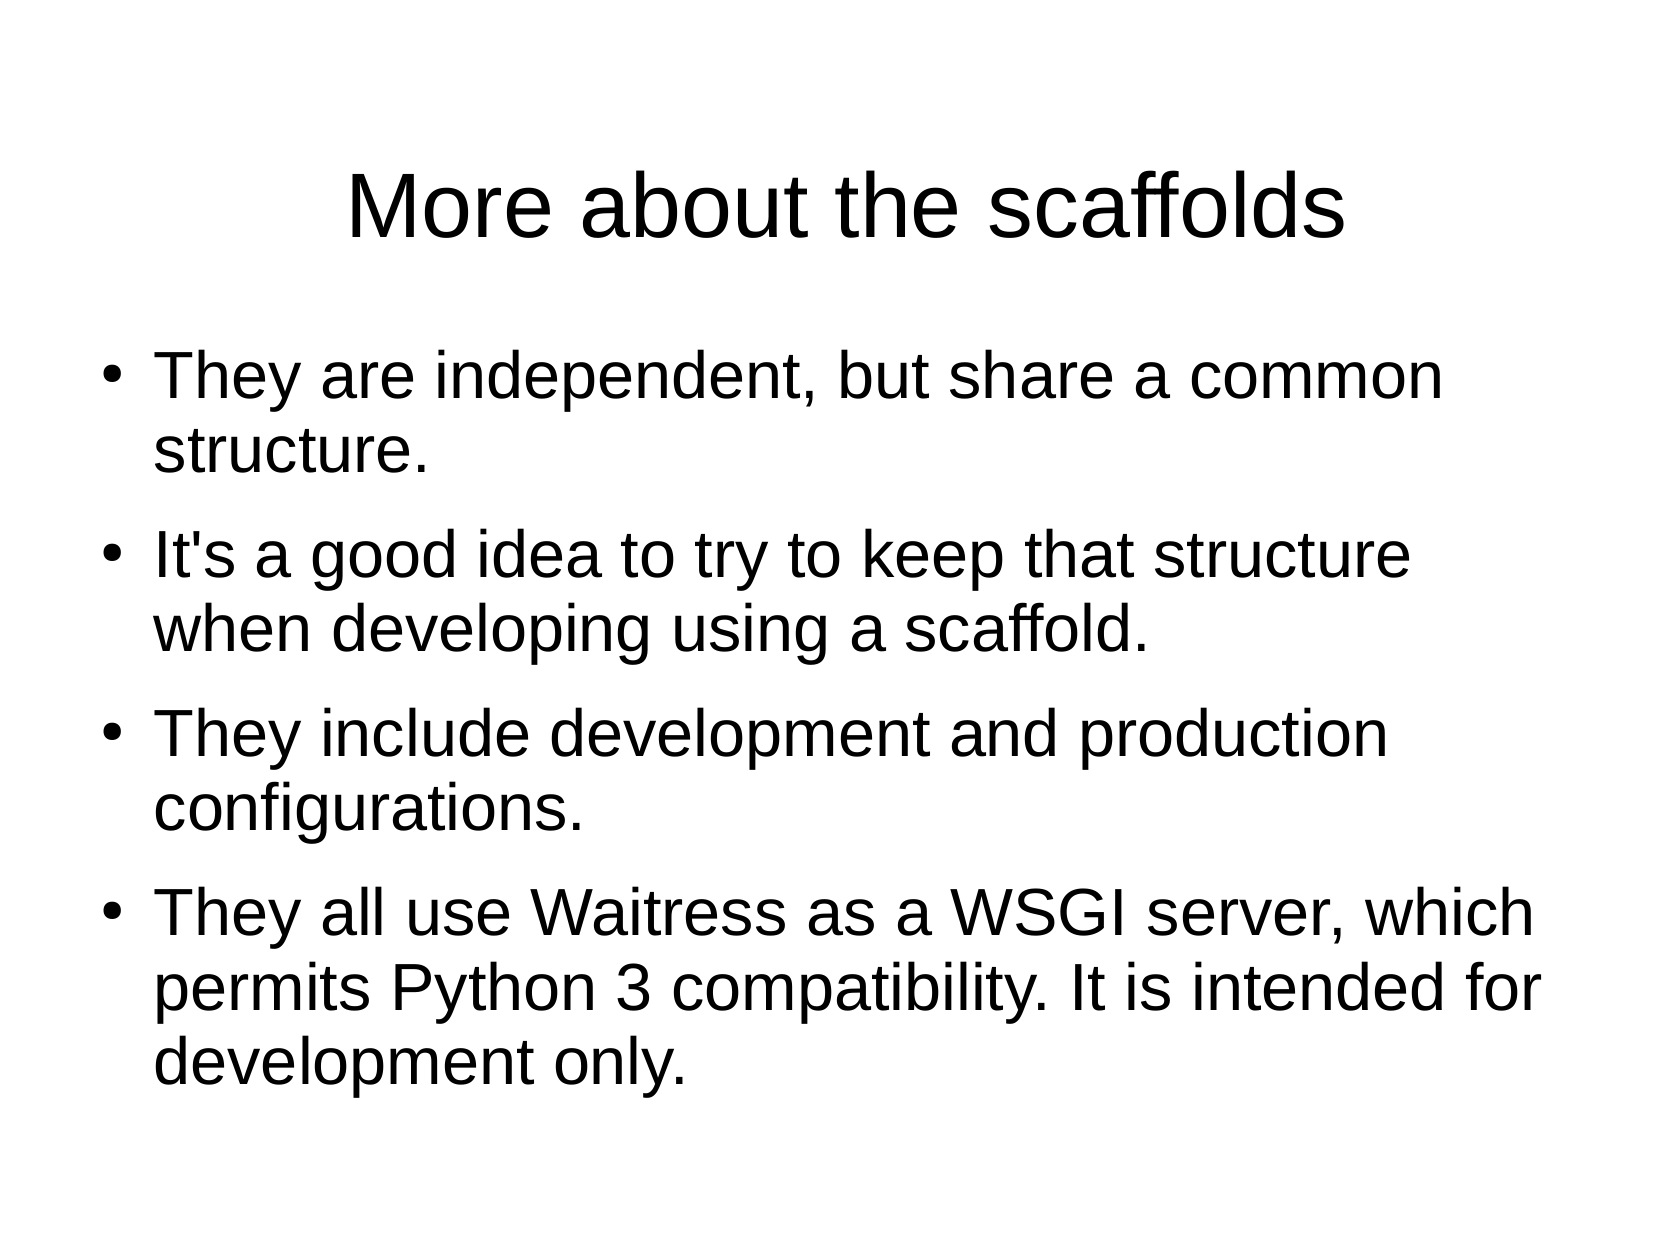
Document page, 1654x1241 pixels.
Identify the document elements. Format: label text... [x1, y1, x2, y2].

title More about the scaffolds [82, 112, 1612, 301]
list They are independent, but share a common structure. It's a good idea to try to keep that structure when developing using a scaffold. They include development and production configurations. They all use Waitress as a WSGI server, which permits Python 3 compatibility. It is intended for development only. [82, 337, 1571, 1157]
